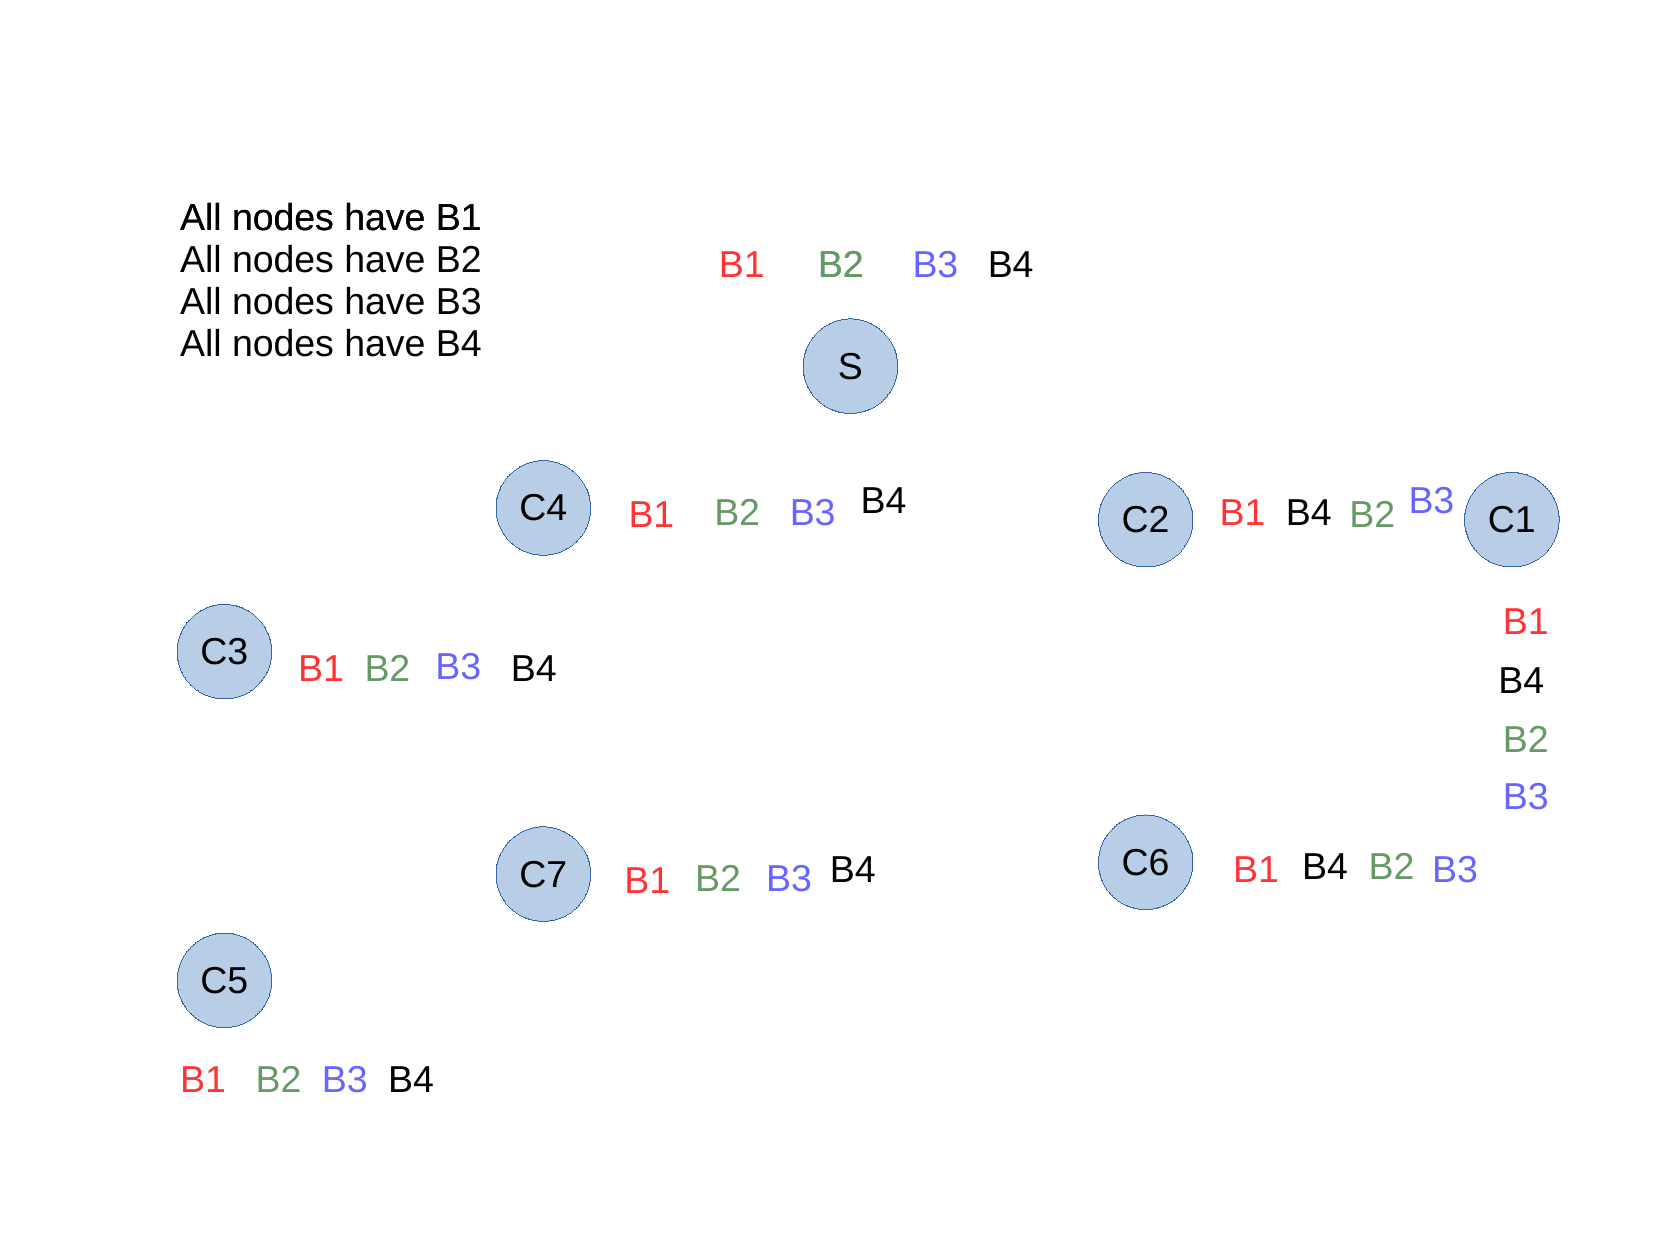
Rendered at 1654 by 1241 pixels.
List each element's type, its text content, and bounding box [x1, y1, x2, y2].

text_box C3 [177, 604, 272, 699]
text_box B4 [973, 236, 1049, 294]
text_box C1 [1465, 472, 1560, 567]
text_box B4 [814, 840, 891, 898]
text_box B3 [307, 1051, 373, 1108]
text_box B2 [803, 236, 879, 294]
text_box B1 [609, 852, 686, 910]
text_box B2 [680, 850, 751, 908]
text_box B2 [240, 1051, 307, 1108]
text_box B1 [1204, 484, 1281, 542]
text_box C5 [177, 933, 272, 1028]
text_box B4 [1483, 651, 1560, 709]
text_box B3 [774, 484, 851, 542]
text_box B3 [751, 850, 827, 908]
text_box B4 [373, 1051, 449, 1108]
text_box B2 [349, 640, 426, 697]
text_box B4 [496, 640, 572, 697]
text_box B3 [897, 236, 973, 294]
text_box B2 [1363, 838, 1430, 896]
text_box B1 [613, 486, 690, 544]
text_box B1 [1488, 592, 1564, 650]
text_box B1 [283, 640, 349, 697]
text_box B3 [1393, 472, 1470, 530]
text_box B2 [1334, 486, 1411, 544]
text_box B4 [1287, 838, 1363, 896]
text_box C4 [496, 460, 591, 556]
text_box B2 [1488, 710, 1564, 767]
text_box All nodes have B1 All nodes have B2 All nodes have B3 All nodes have B4 [165, 188, 508, 372]
text_box C2 [1098, 472, 1193, 567]
text_box B3 [1488, 767, 1564, 825]
text_box C6 [1098, 814, 1193, 910]
text_box B4 [845, 472, 922, 530]
text_box B1 [165, 1051, 240, 1108]
text_box S [803, 318, 898, 414]
text_box B1 [1218, 840, 1294, 898]
text_box B2 [699, 484, 774, 542]
text_box B4 [1281, 484, 1347, 542]
text_box B1 [704, 236, 780, 294]
text_box B3 [420, 637, 497, 695]
text_box C7 [496, 826, 591, 922]
text_box B3 [1417, 840, 1493, 898]
